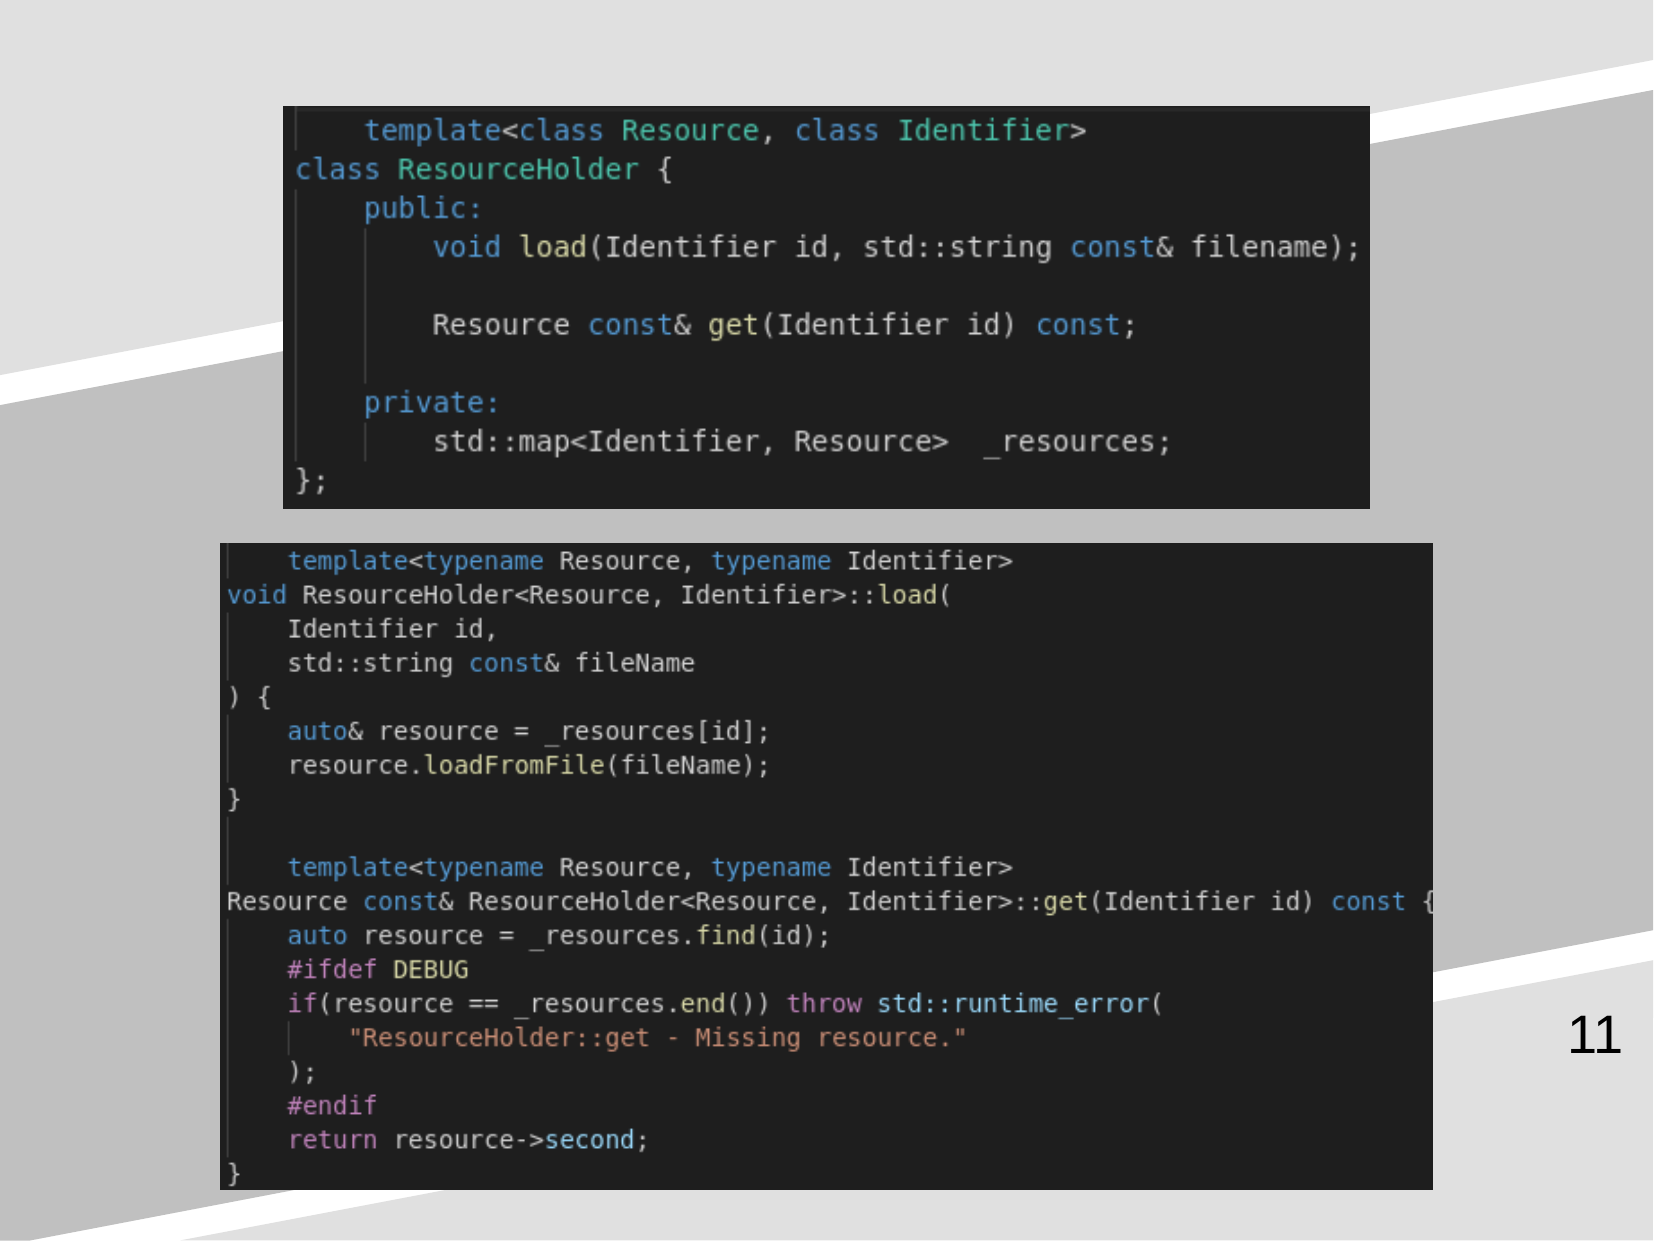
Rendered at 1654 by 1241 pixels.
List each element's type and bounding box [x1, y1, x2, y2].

picture [283, 106, 1370, 509]
picture [220, 543, 1433, 1190]
